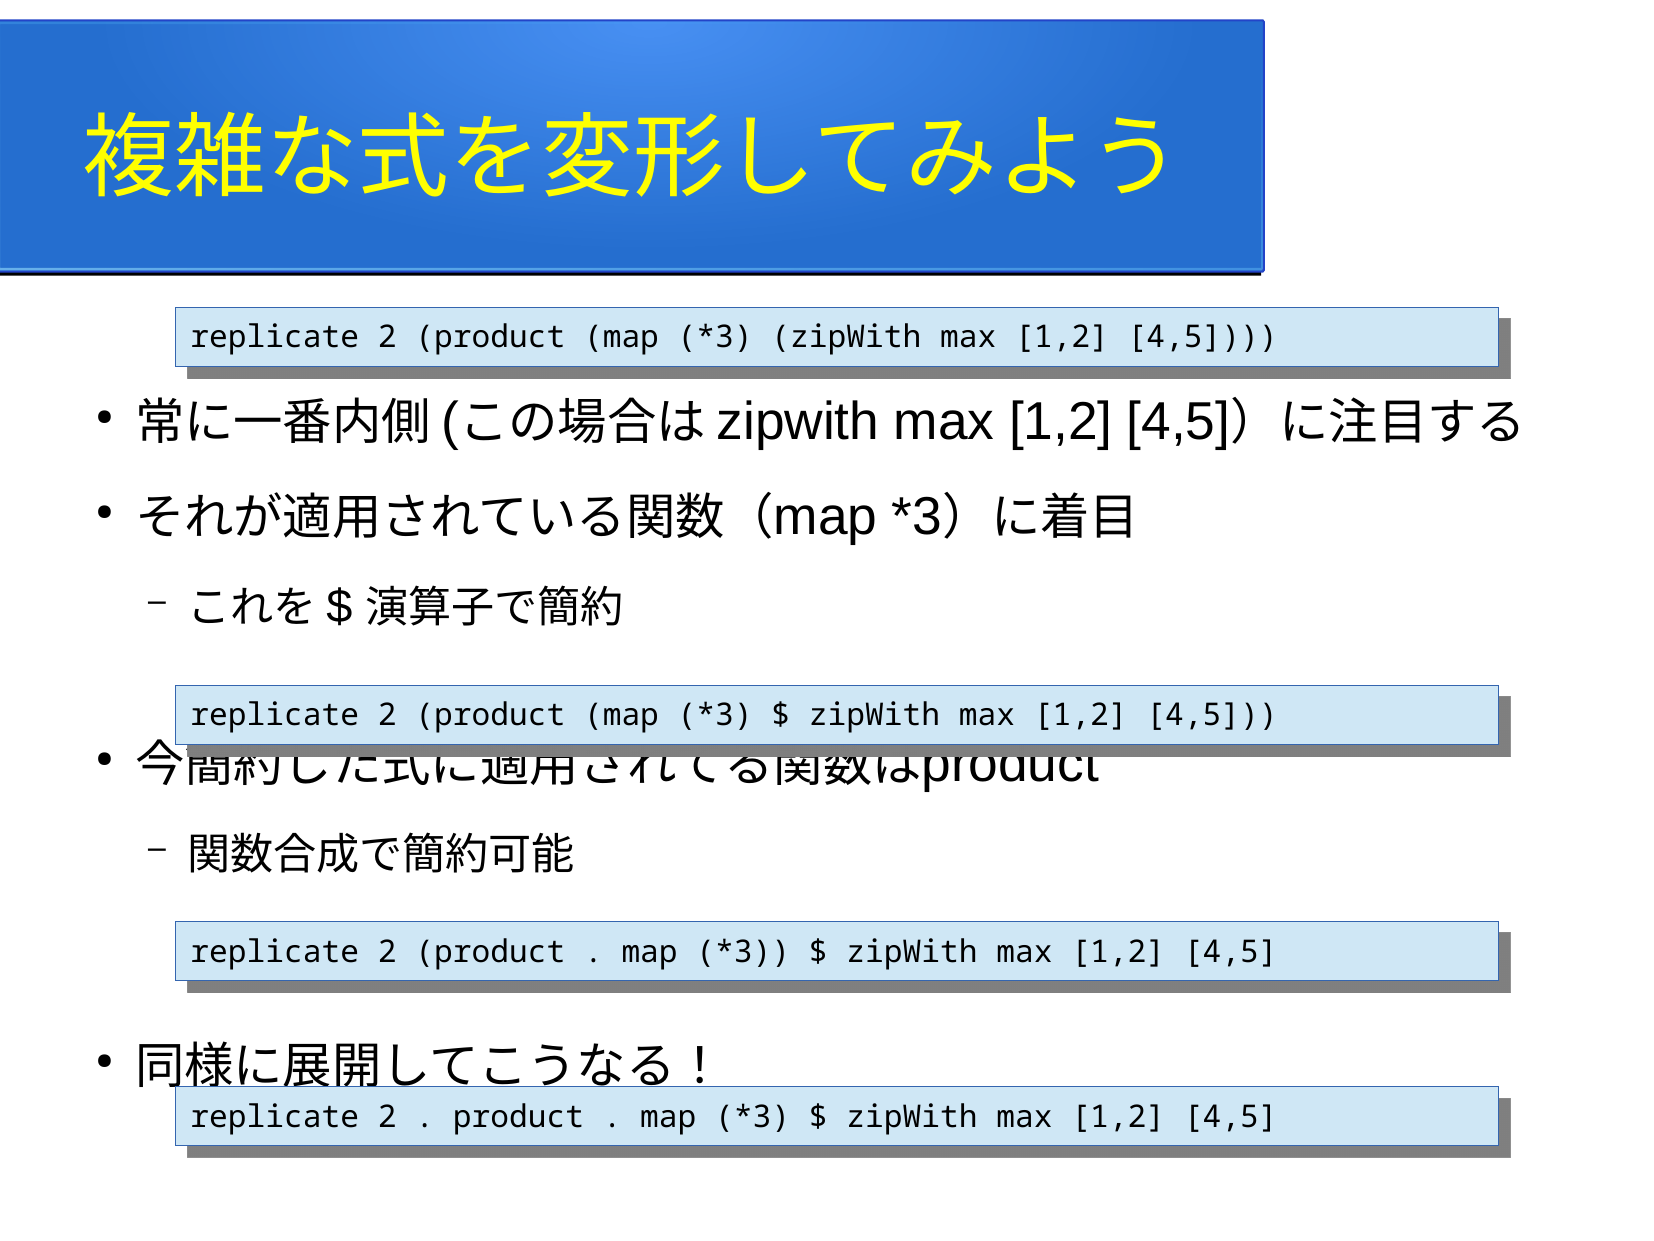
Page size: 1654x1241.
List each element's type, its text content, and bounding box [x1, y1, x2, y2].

list 常に一番内側 (この場合は zipwith max [1,2] [4,5]）に注目する それが適用されている関数（map *3）に着目 これを $ 演算子で簡約 今簡約した式に適用されてる関数はproduct 関数合成で簡約可能 同様に展開してこうなる！ [82, 299, 1571, 1099]
text_box replicate 2 . product . map (*3) $ zipWith max [1,2] [4,5] [175, 1086, 1499, 1146]
title 複雑な式を変形してみよう [82, 47, 1235, 252]
text_box replicate 2 (product (map (*3) $ zipWith max [1,2] [4,5])) [175, 685, 1499, 745]
text_box replicate 2 (product (map (*3) (zipWith max [1,2] [4,5]))) [175, 307, 1499, 367]
text_box replicate 2 (product . map (*3)) $ zipWith max [1,2] [4,5] [175, 921, 1499, 981]
